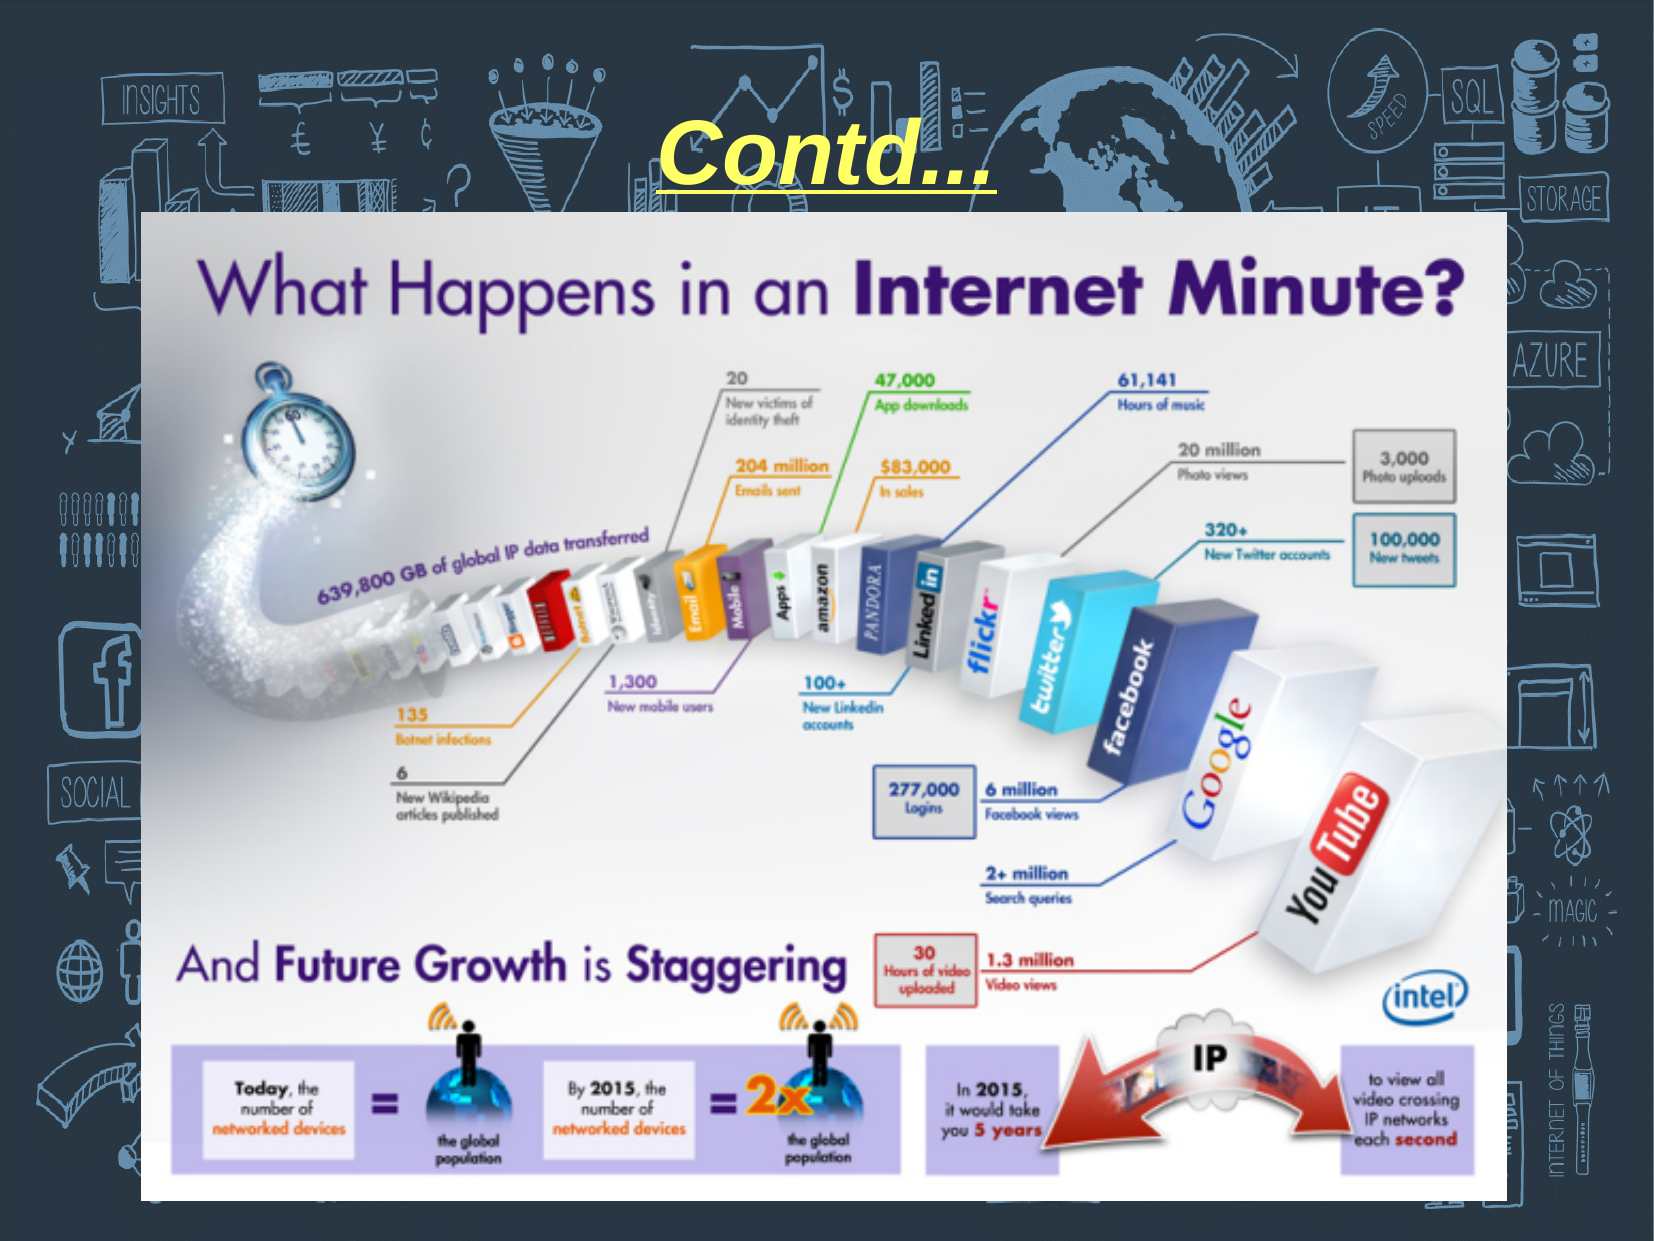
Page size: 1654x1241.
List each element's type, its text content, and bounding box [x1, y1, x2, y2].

picture [0, 0, 1654, 1241]
title Contd... [82, 49, 1571, 257]
